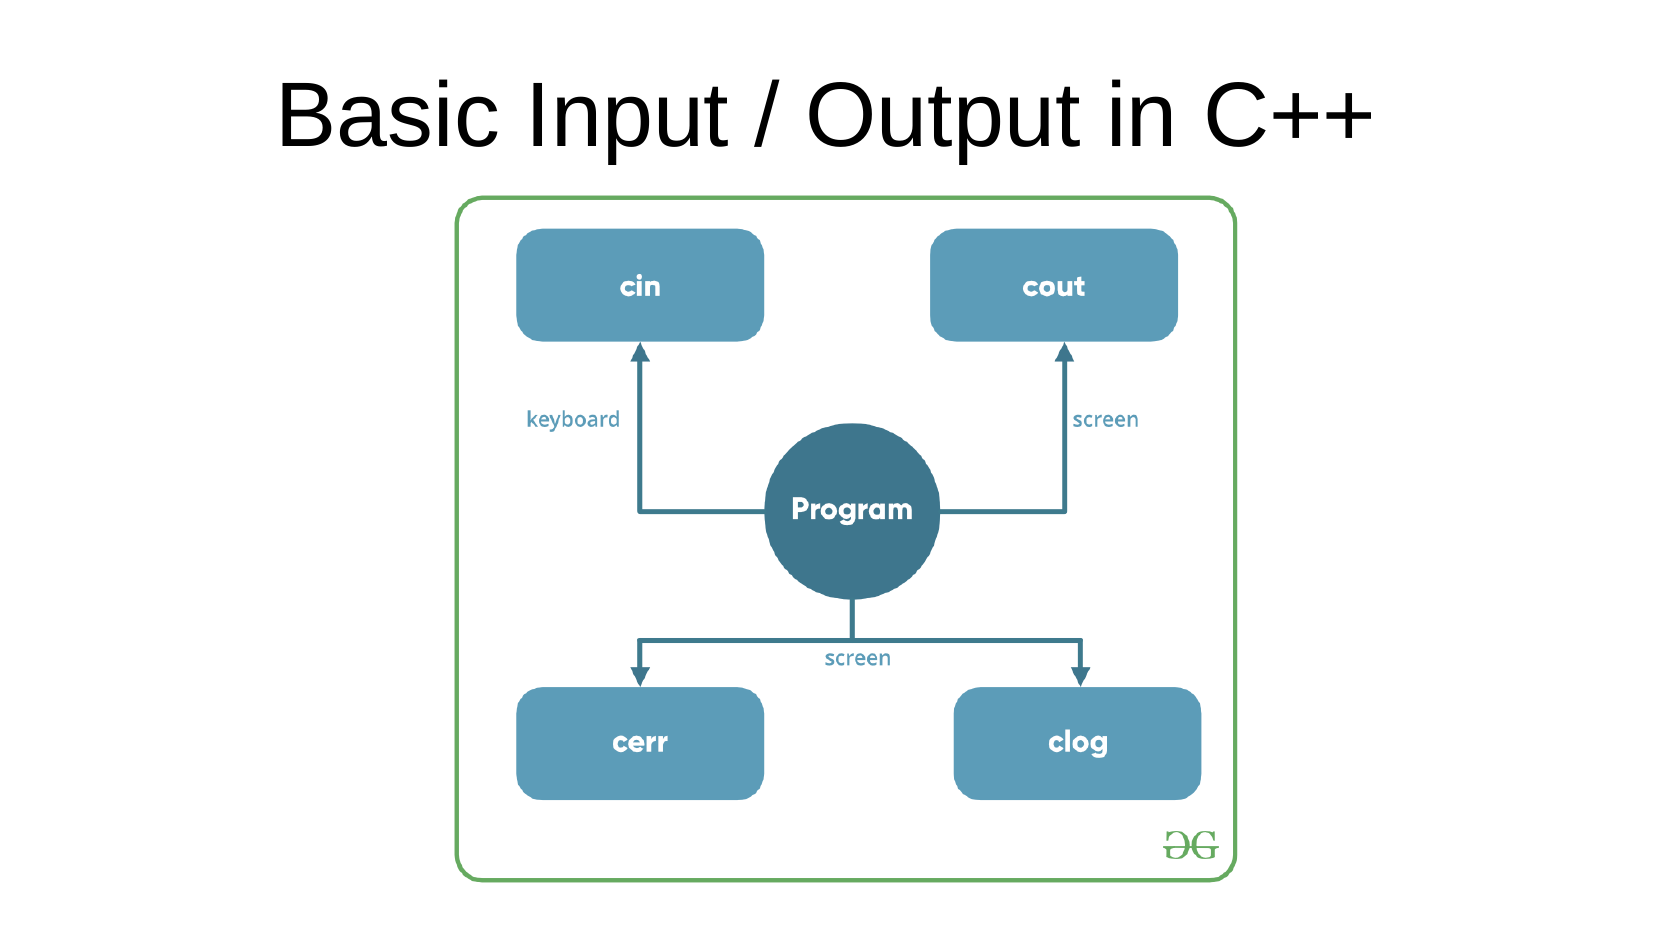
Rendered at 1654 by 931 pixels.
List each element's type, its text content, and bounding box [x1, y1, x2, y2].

title Basic Input / Output in C++ [82, 37, 1571, 193]
picture [435, 171, 1256, 901]
